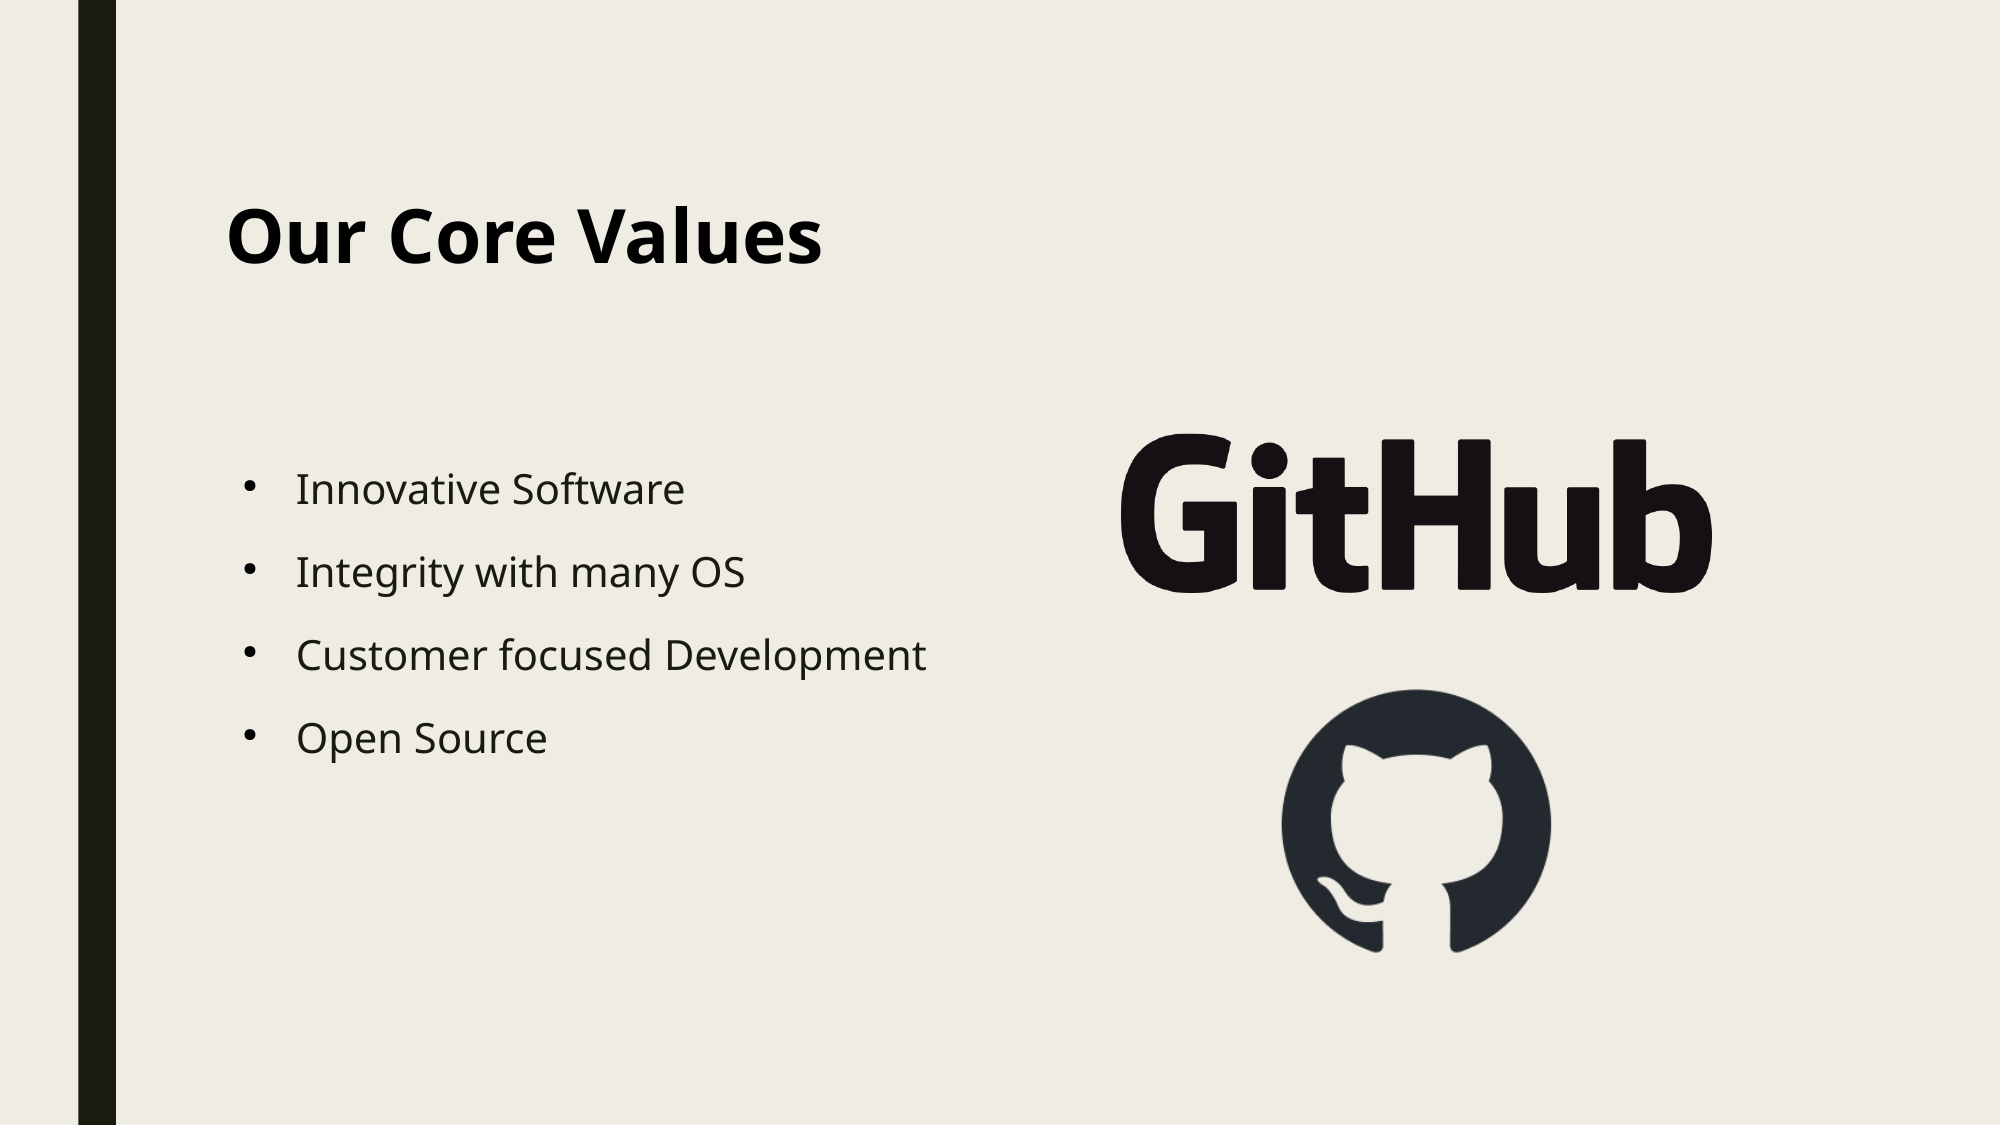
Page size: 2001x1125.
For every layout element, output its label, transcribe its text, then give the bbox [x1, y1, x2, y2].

picture [1276, 681, 1557, 963]
list Innovative Software Integrity with many OS Customer focused Development Open Source [225, 375, 994, 963]
title Our Core Values [225, 112, 1800, 357]
picture [1074, 374, 1758, 656]
